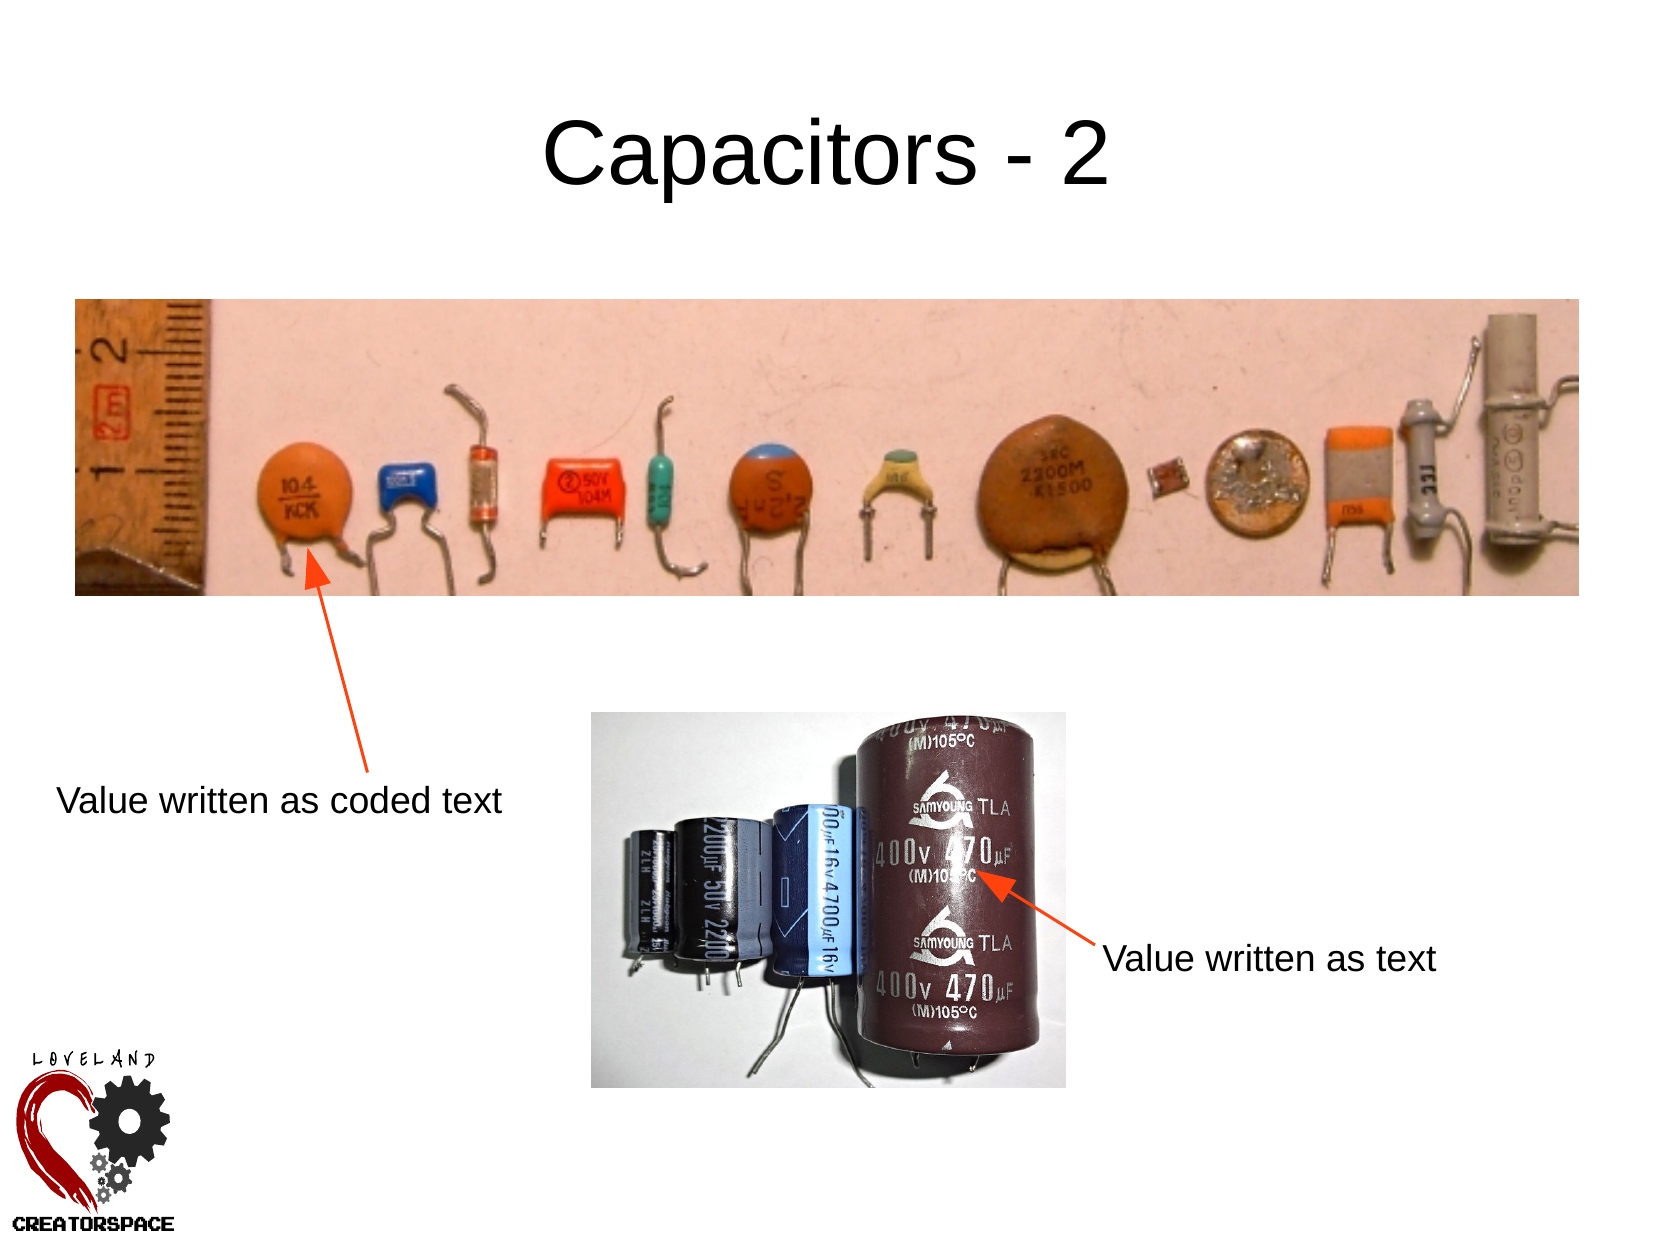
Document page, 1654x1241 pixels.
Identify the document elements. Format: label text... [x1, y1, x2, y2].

title Capacitors - 2 [82, 49, 1571, 257]
text_box Value written as coded text [41, 772, 518, 830]
text_box Value written as text [1087, 930, 1452, 987]
picture [591, 712, 1066, 1088]
picture [75, 299, 1579, 597]
